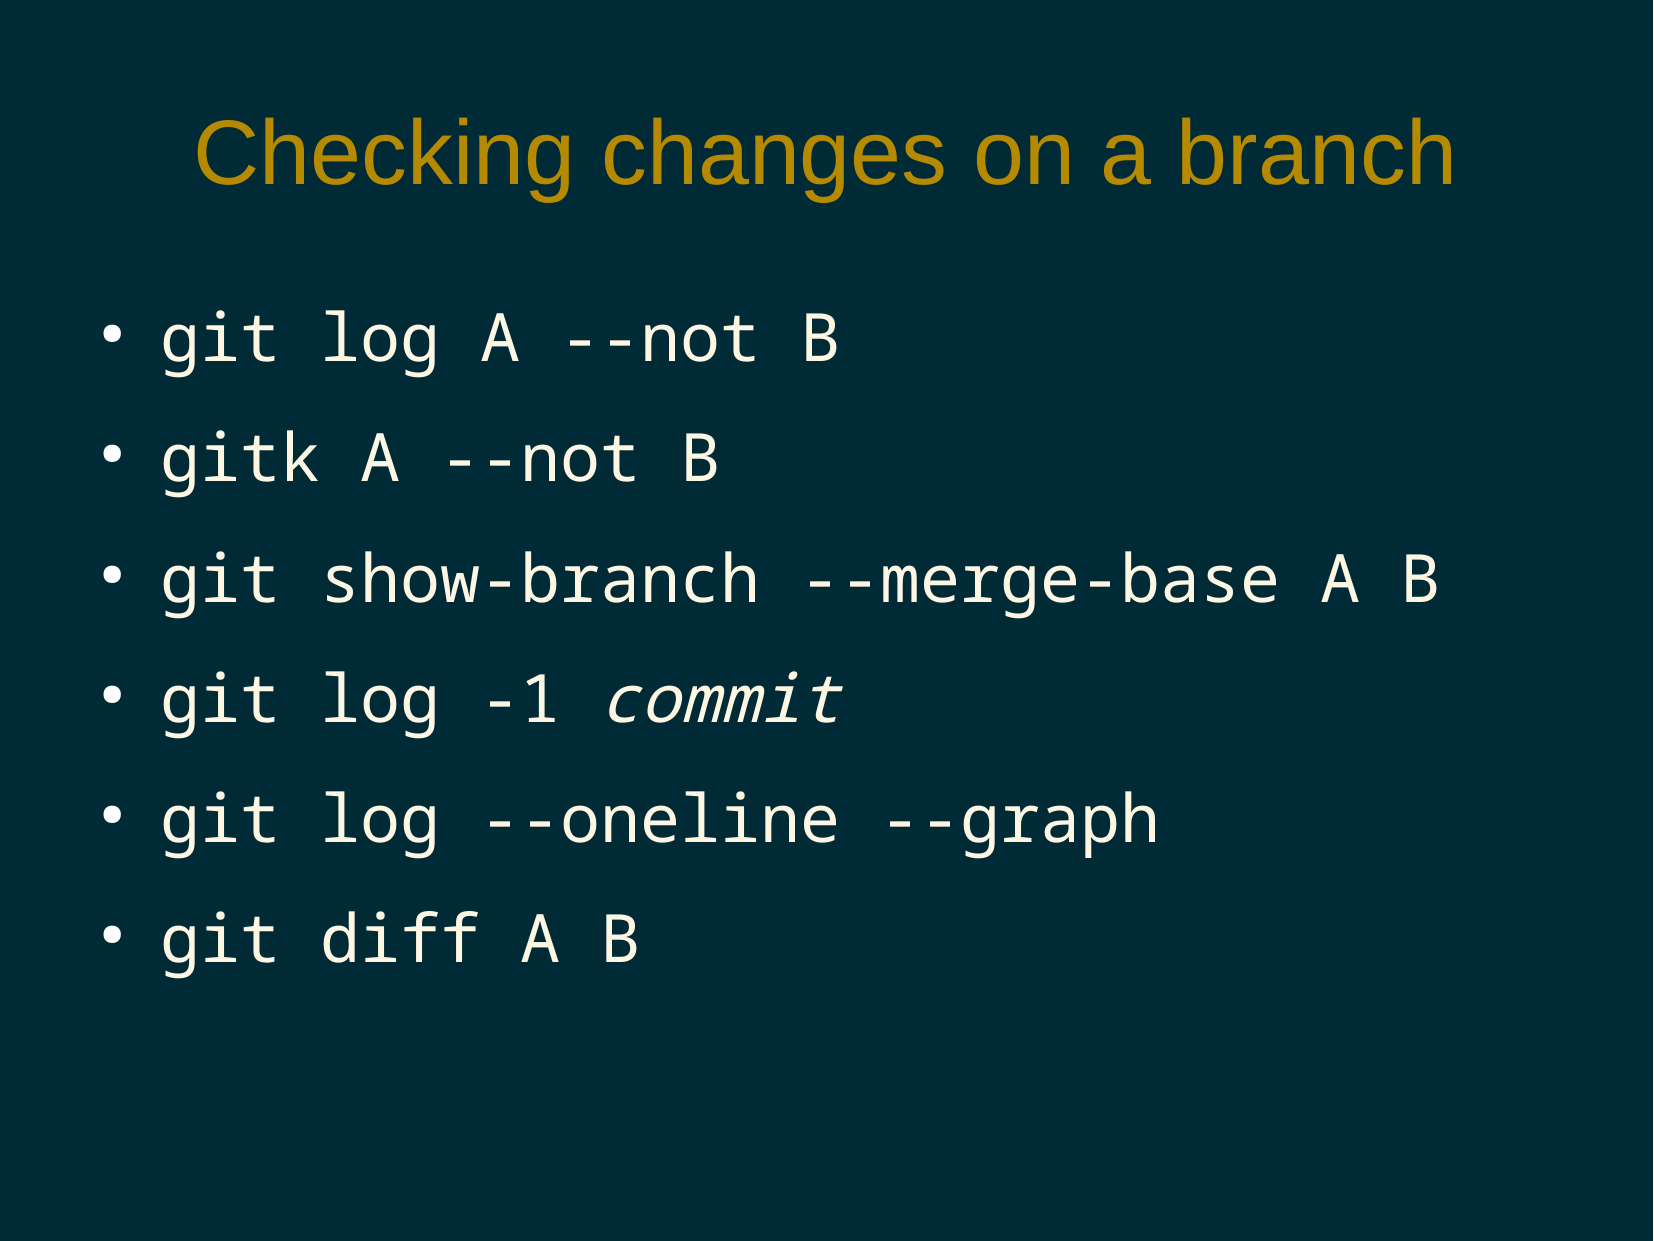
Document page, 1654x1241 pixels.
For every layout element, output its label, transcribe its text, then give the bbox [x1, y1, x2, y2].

list git log A --not B gitk A --not B git show-branch --merge-base A B git log -1 commit git log --oneline --graph git diff A B [82, 290, 1571, 1109]
title Checking changes on a branch [82, 49, 1571, 257]
